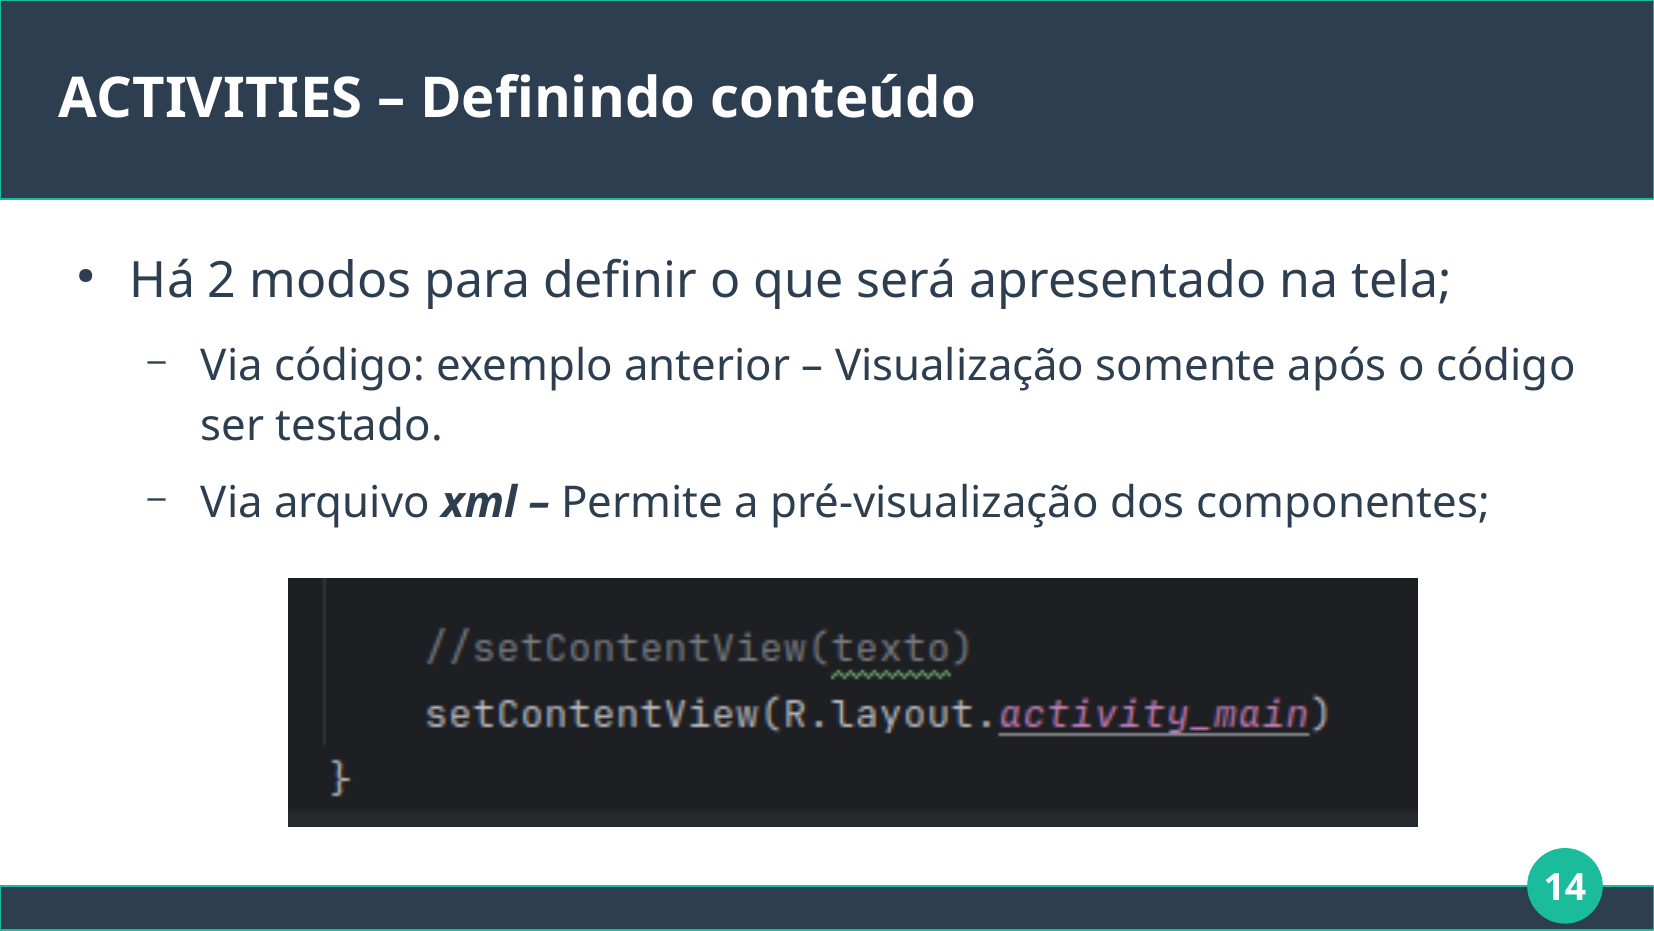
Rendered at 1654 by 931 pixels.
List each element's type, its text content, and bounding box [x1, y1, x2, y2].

picture [288, 578, 1418, 827]
list Há 2 modos para definir o que será apresentado na tela; Via código: exemplo anterior – Visualização somente após o código ser testado. Via arquivo xml – Permite a pré-visualização dos componentes; [59, 243, 1595, 864]
title ACTIVITIES – Definindo conteúdo [59, 37, 1595, 155]
